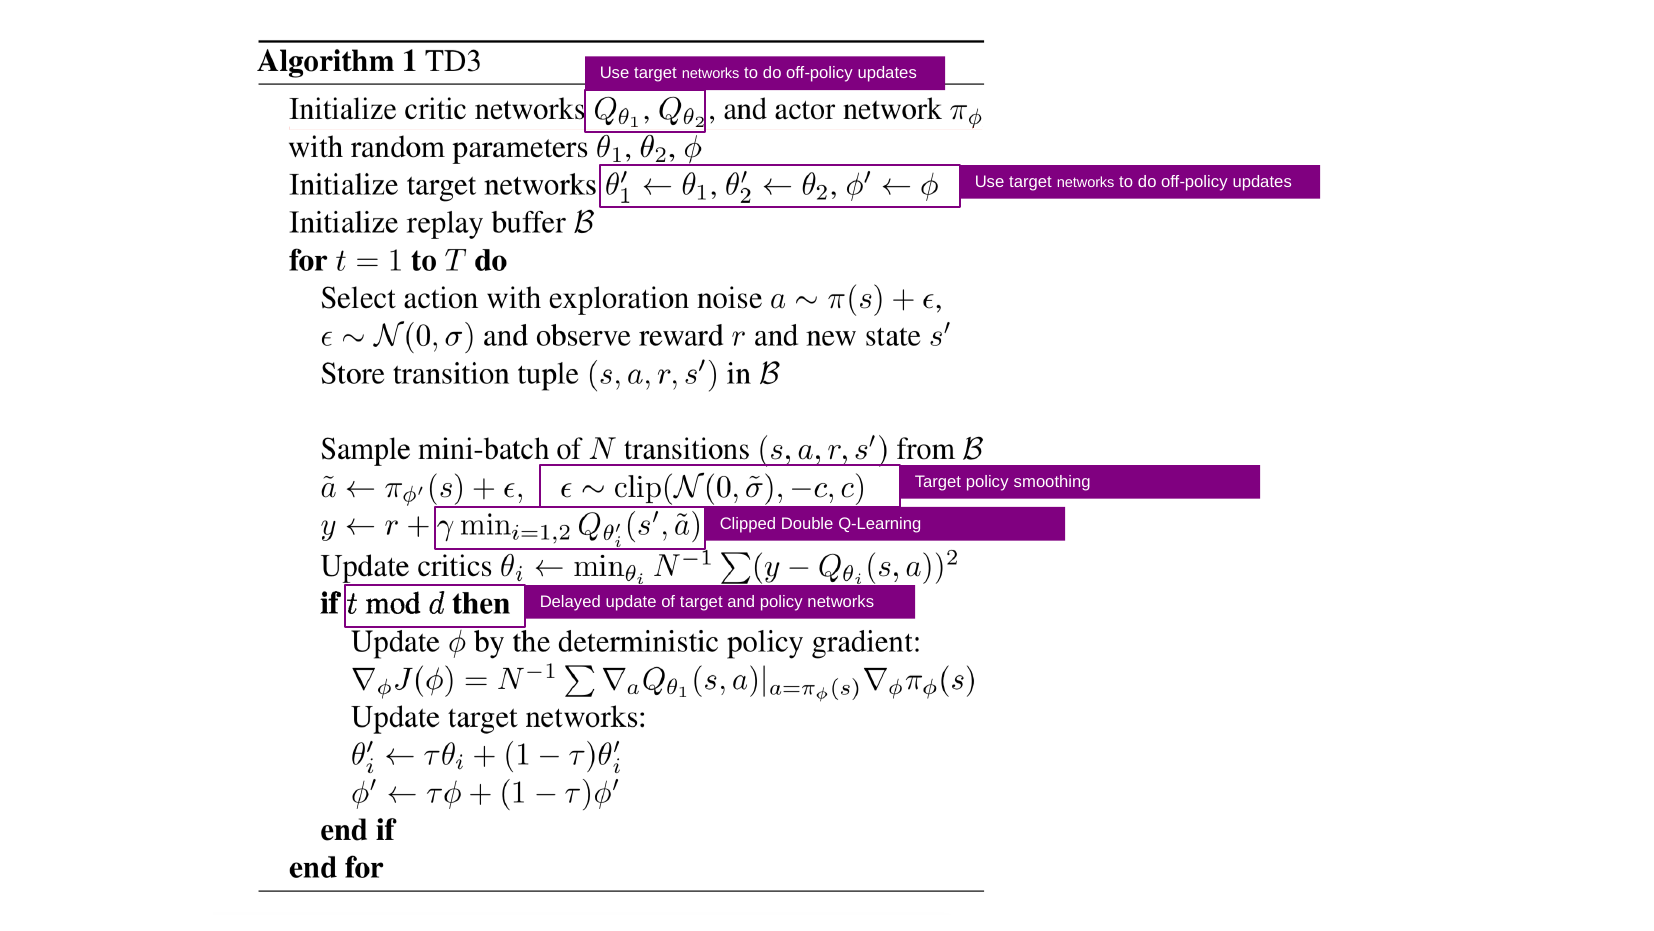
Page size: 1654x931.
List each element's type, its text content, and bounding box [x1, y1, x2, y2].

picture [436, 508, 704, 548]
text_box Delayed update of target and policy networks [526, 585, 916, 619]
picture [541, 466, 899, 506]
text_box Clipped Double Q-Learning [706, 506, 1066, 541]
text_box Use target networks to do off-policy updates [961, 165, 1321, 199]
picture [601, 166, 959, 206]
text_box Use target networks to do off-policy updates [585, 56, 946, 91]
picture [901, 499, 1051, 506]
text_box Target policy smoothing [901, 465, 1261, 499]
picture [213, 14, 1051, 916]
